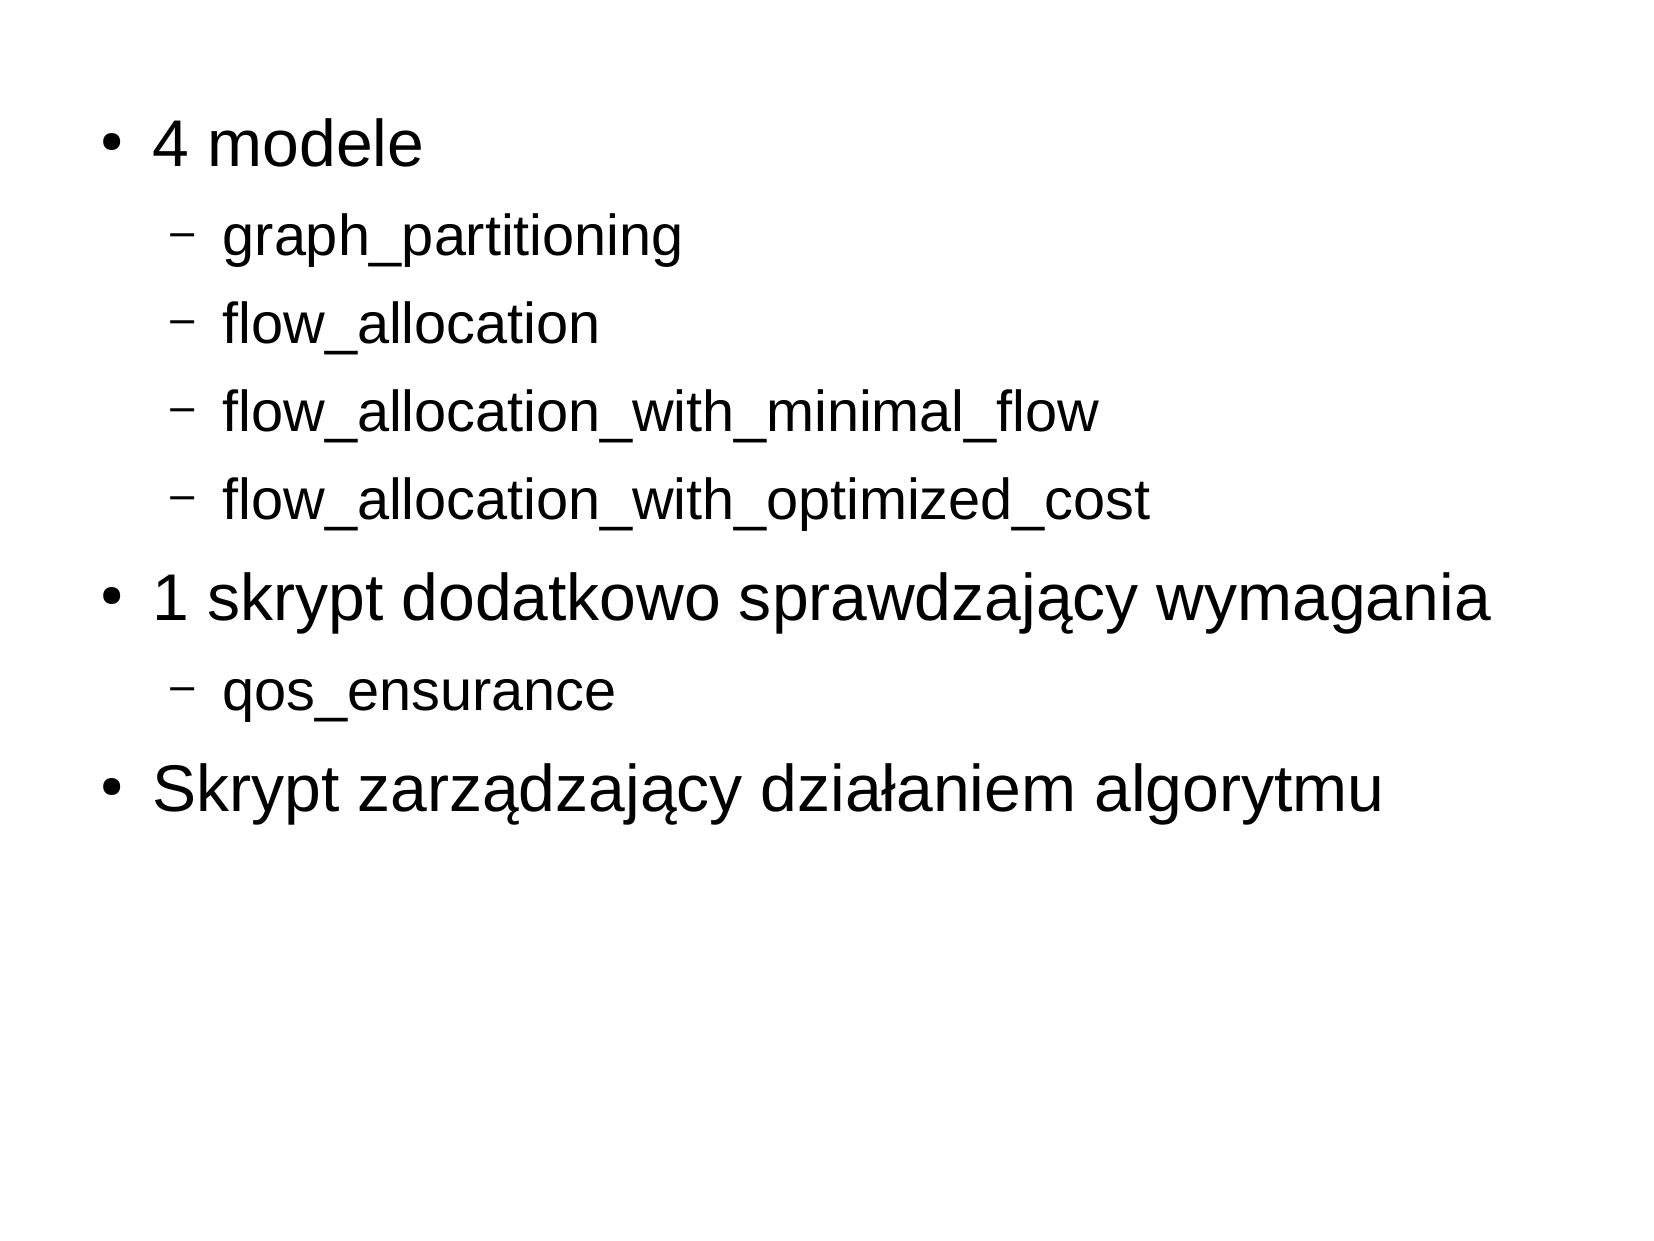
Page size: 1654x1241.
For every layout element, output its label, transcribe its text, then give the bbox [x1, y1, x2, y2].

list 4 modele graph_partitioning flow_allocation flow_allocation_with_minimal_flow flow_allocation_with_optimized_cost 1 skrypt dodatkowo sprawdzający wymagania qos_ensurance Skrypt zarządzający działaniem algorytmu [82, 106, 1571, 826]
